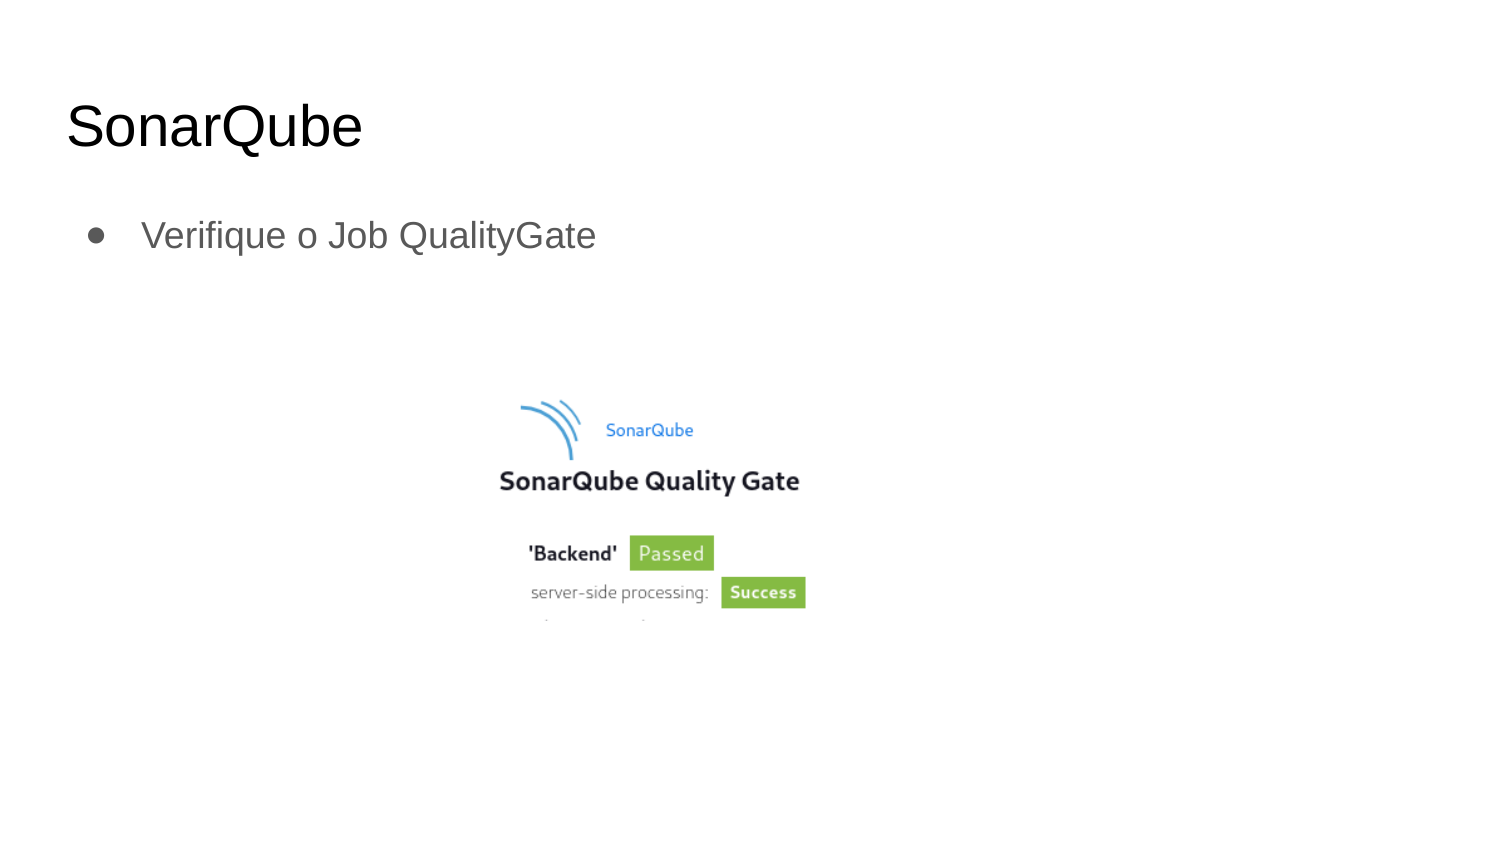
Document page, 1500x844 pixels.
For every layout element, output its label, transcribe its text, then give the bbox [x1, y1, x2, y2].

list Verifique o Job QualityGate [51, 189, 1489, 750]
title SonarQube [51, 72, 1449, 167]
picture [472, 371, 832, 621]
